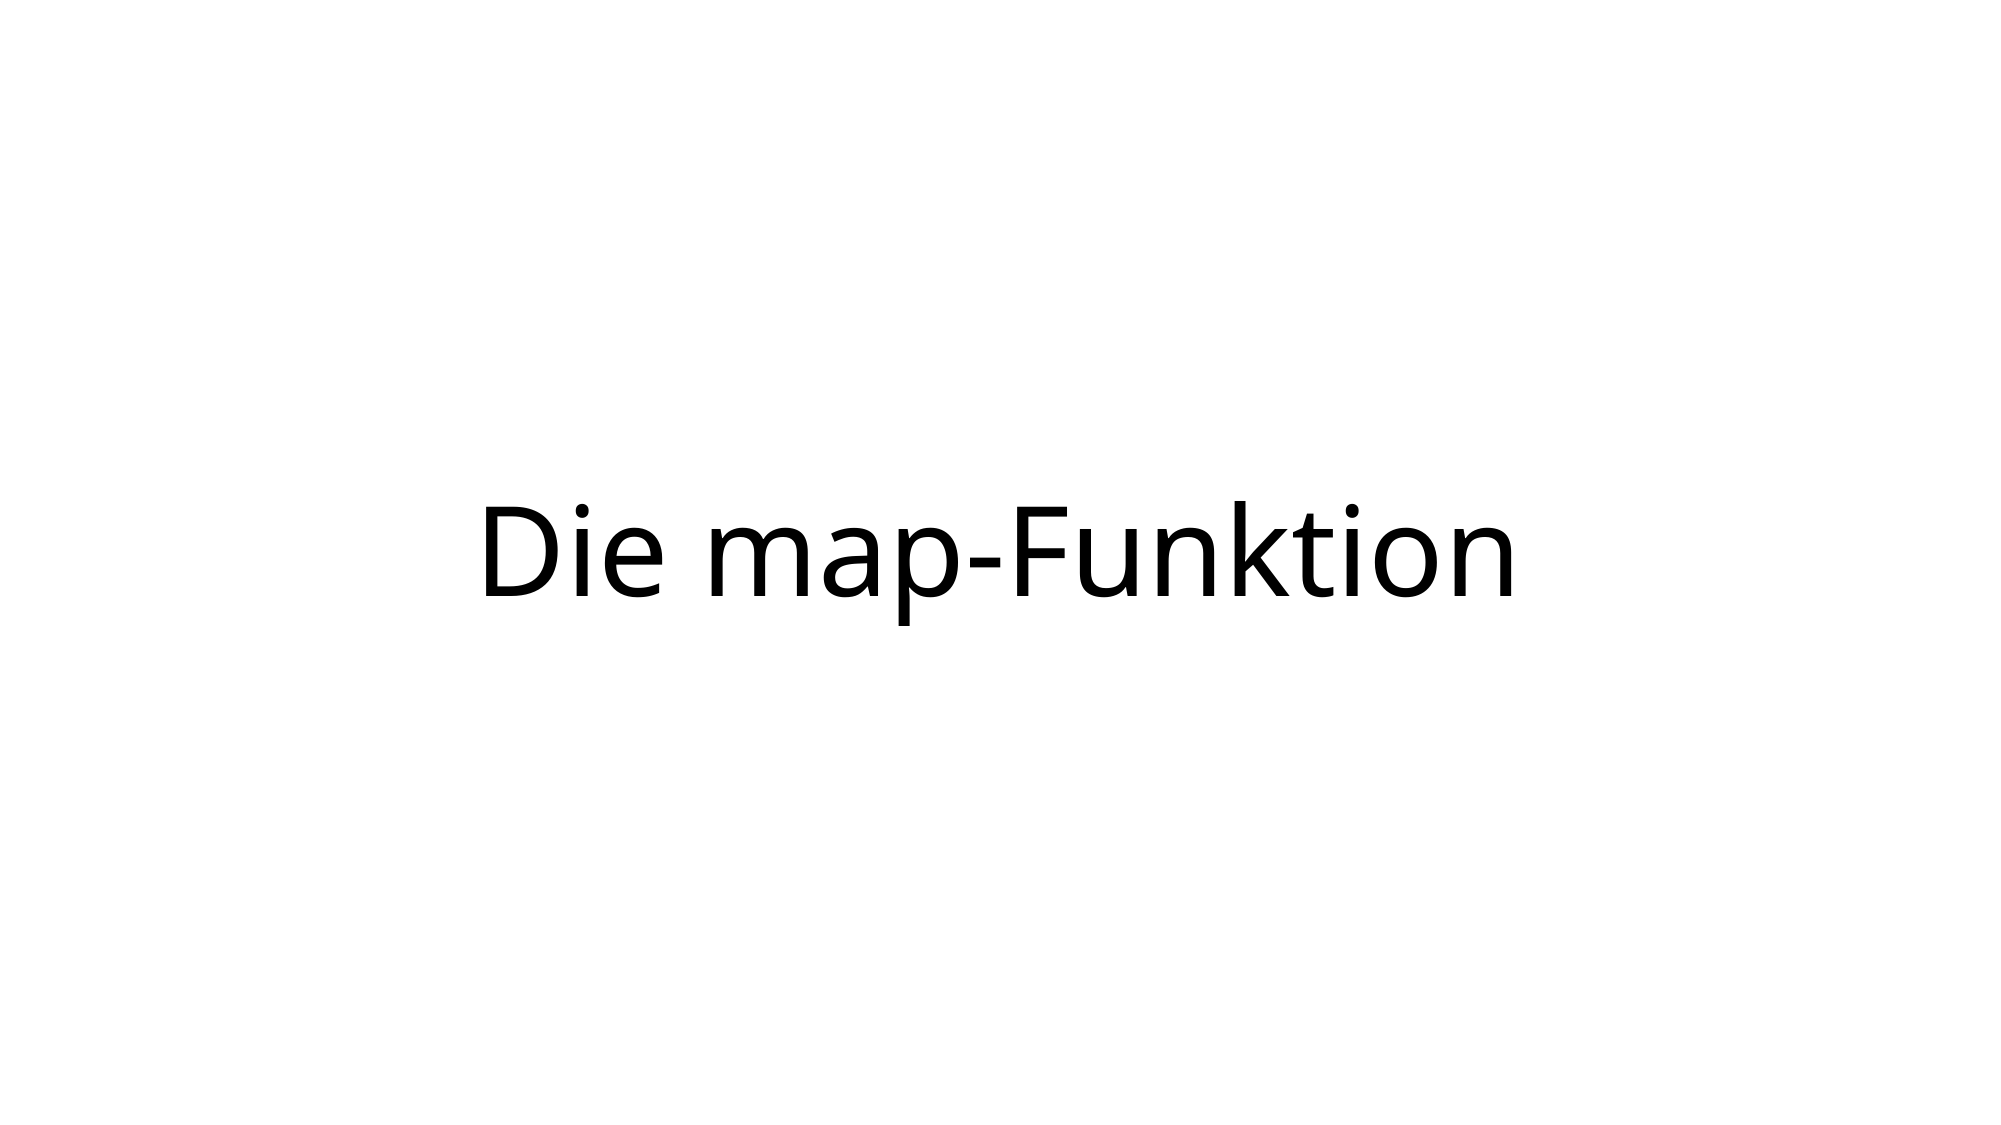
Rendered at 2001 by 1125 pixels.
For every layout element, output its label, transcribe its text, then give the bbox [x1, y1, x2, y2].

title Die map-Funktion [136, 280, 1862, 631]
